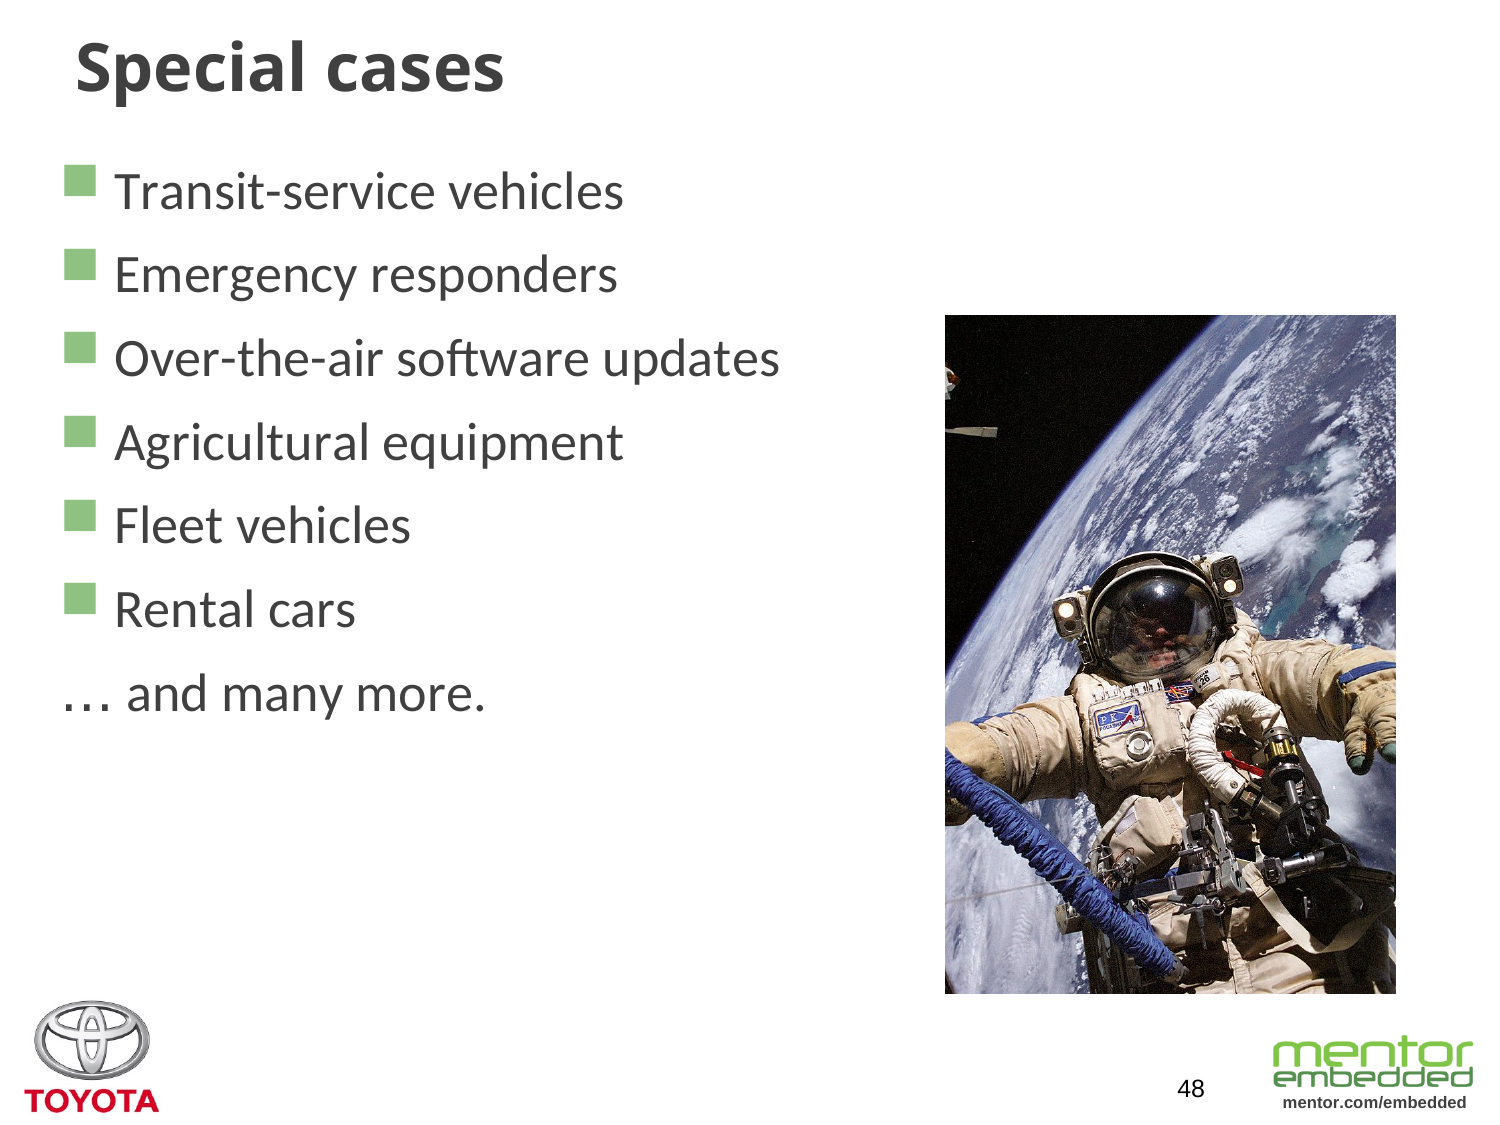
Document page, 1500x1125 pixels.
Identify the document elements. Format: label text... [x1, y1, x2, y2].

text_box Special cases [0, 0, 1500, 113]
picture [945, 315, 1396, 994]
text_box Transit-service vehicles Emergency responders Over-the-air software updates Agricultural equipment Fleet vehicles Rental cars … and many more. [0, 147, 1485, 1035]
picture [24, 1035, 163, 1114]
picture [1268, 1035, 1476, 1092]
